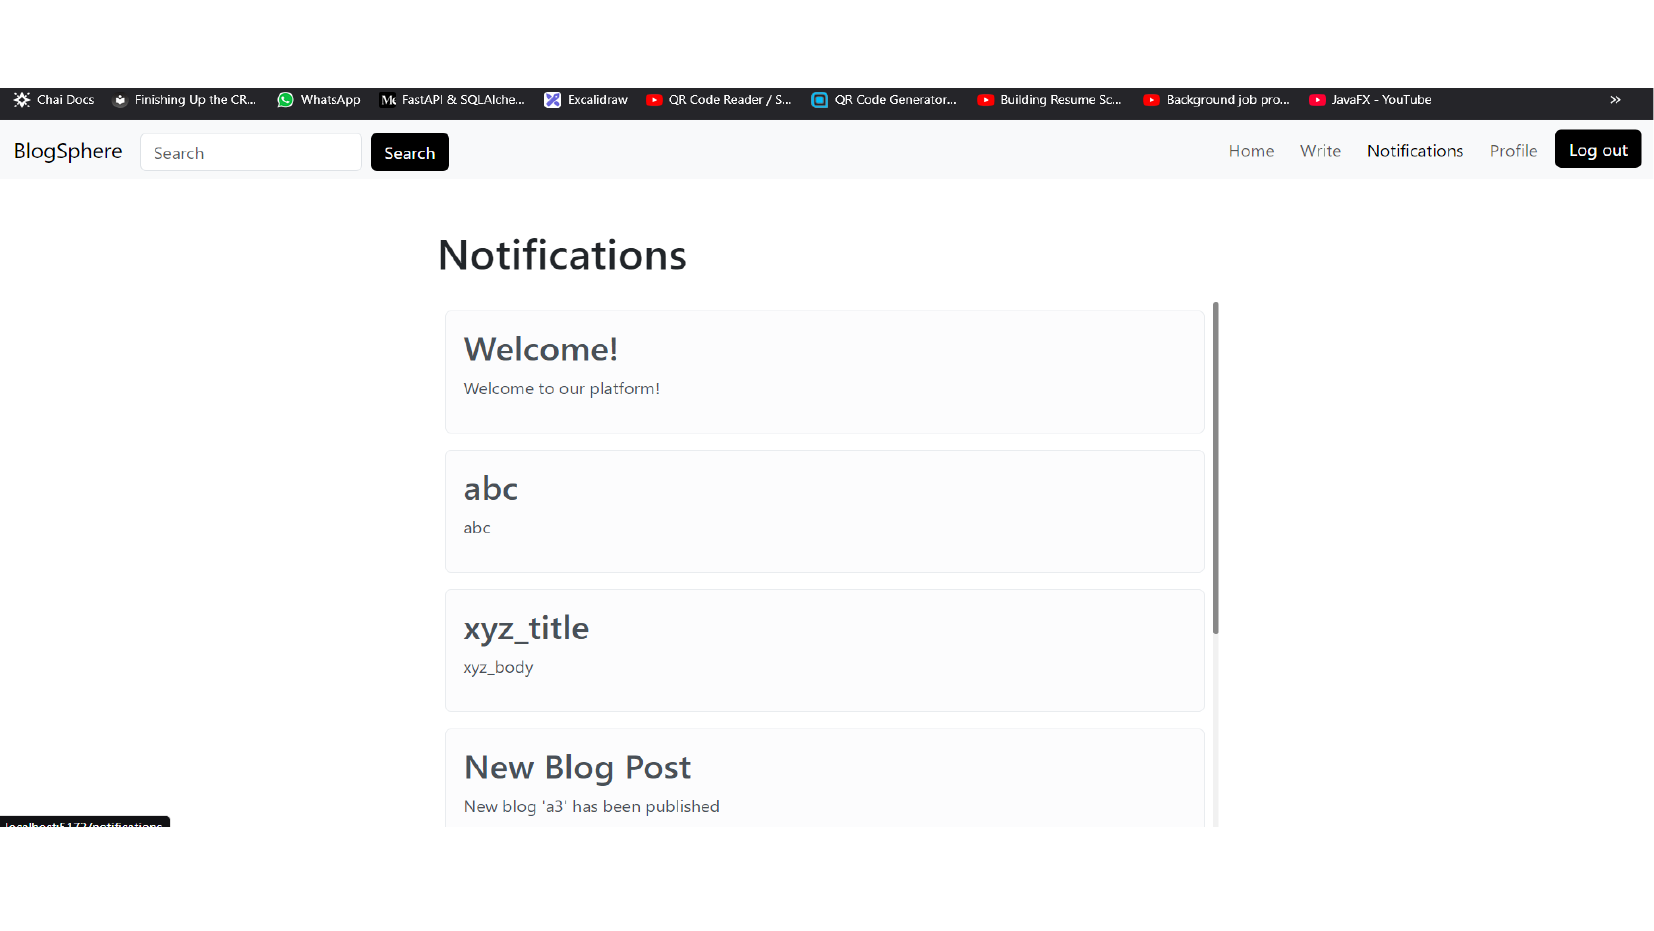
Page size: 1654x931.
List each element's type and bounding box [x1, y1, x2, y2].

picture [0, 88, 1654, 827]
